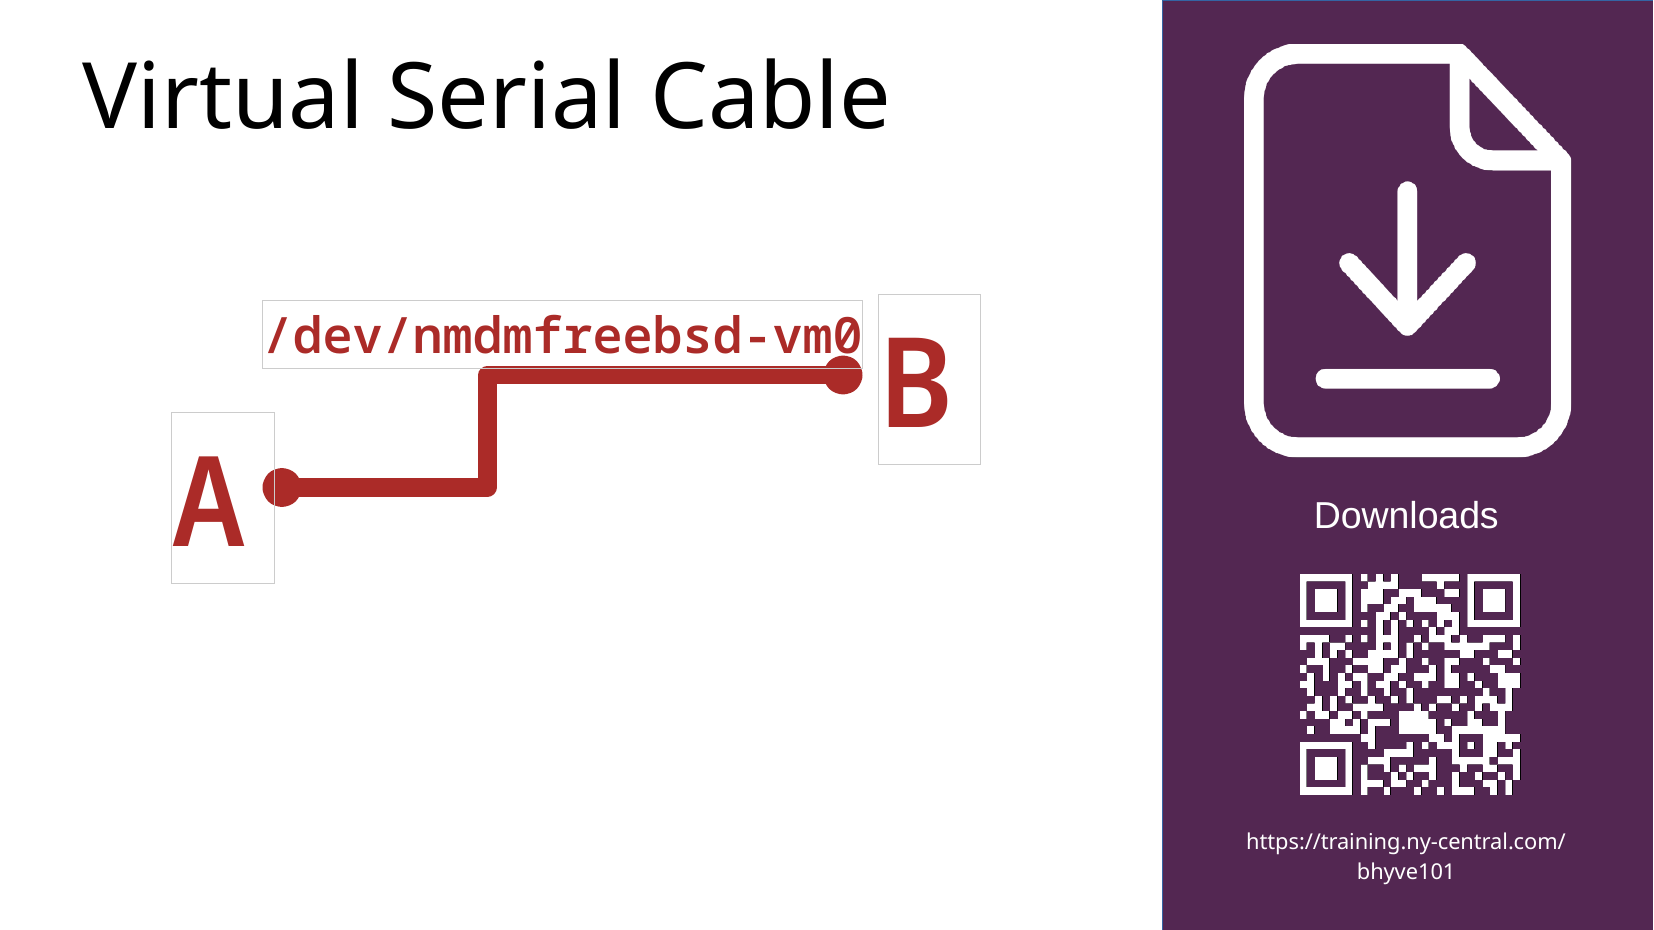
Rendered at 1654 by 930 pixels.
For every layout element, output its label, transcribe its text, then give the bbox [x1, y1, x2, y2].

picture [1268, 543, 1550, 826]
picture [1200, 44, 1613, 458]
text_box https://training.ny-central.com/bhyve101 [1200, 819, 1613, 930]
text_box Downloads [1237, 487, 1576, 638]
text_box B [878, 294, 981, 440]
text_box [1162, 0, 1653, 930]
text_box A [171, 412, 275, 558]
title Virtual Serial Cable [82, 37, 1571, 150]
text_box /dev/nmdmfreebsd-vm0 [262, 300, 849, 359]
